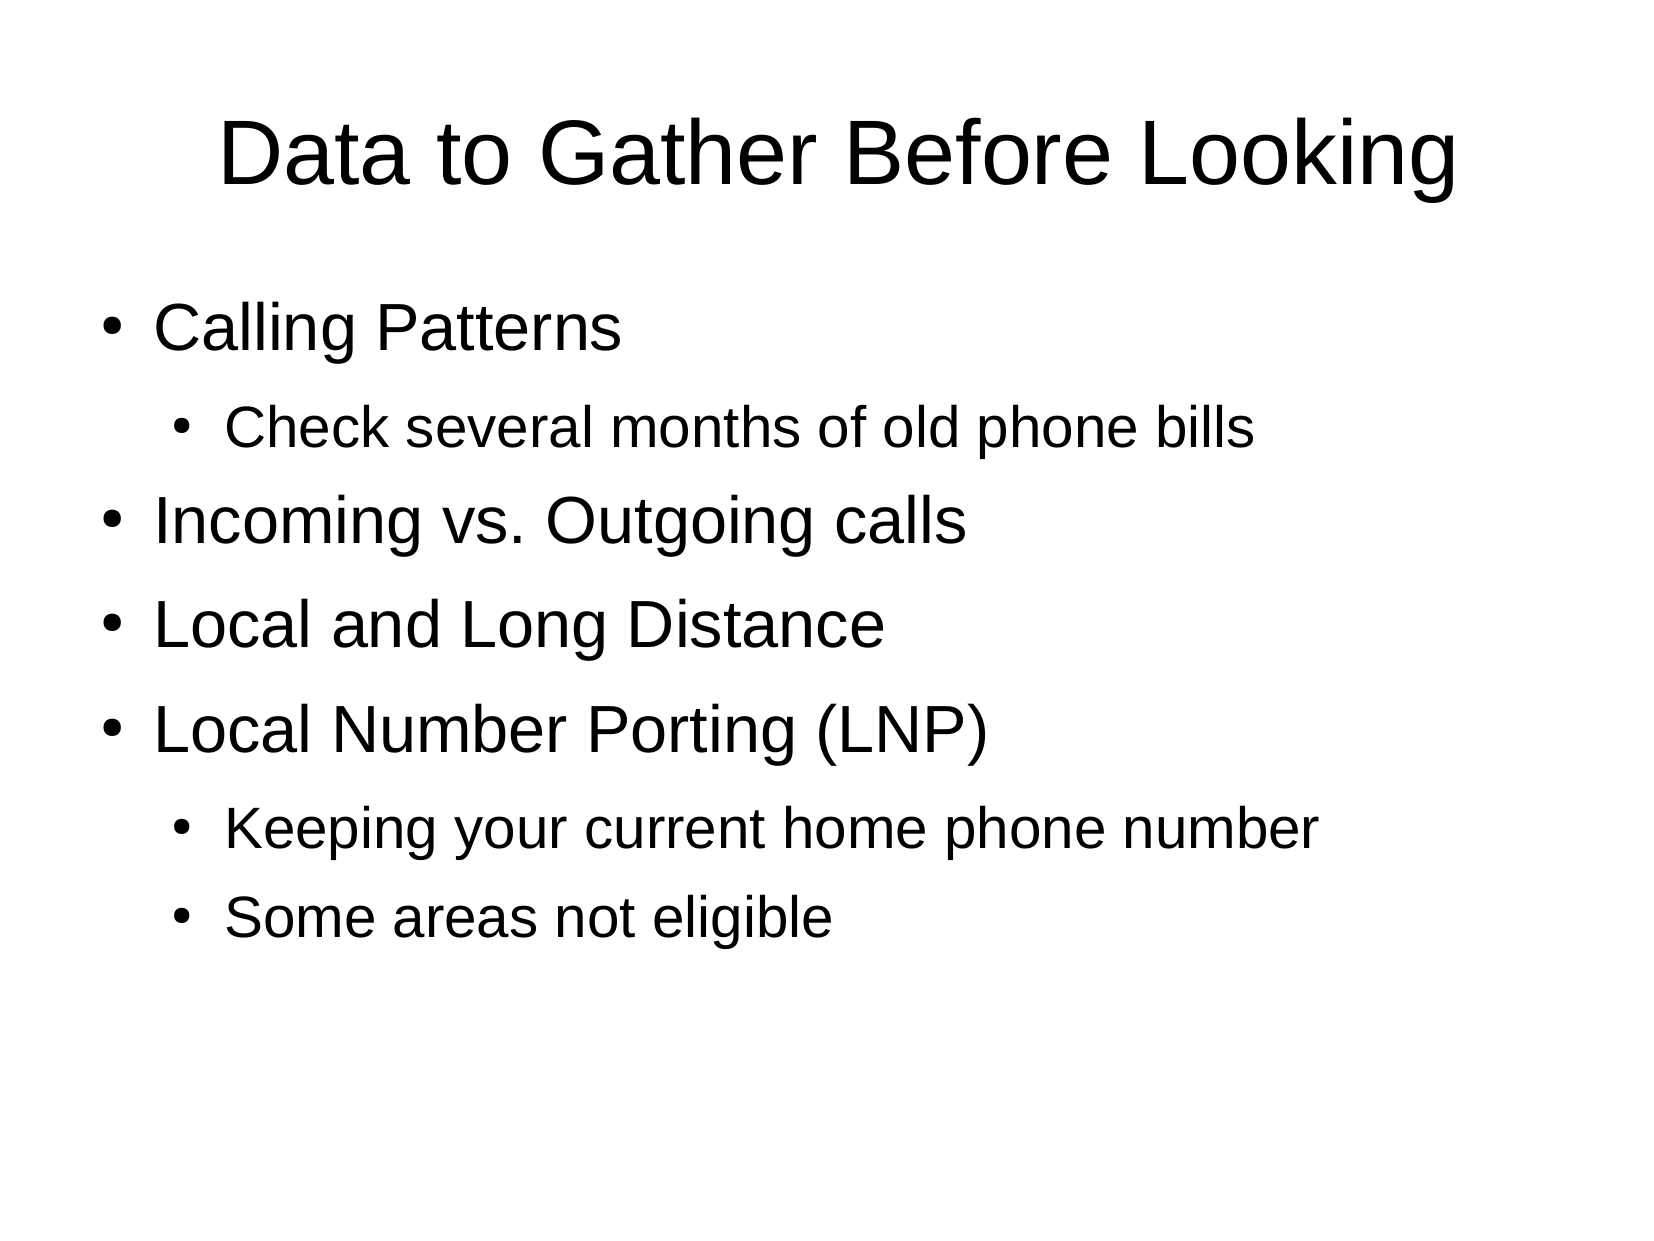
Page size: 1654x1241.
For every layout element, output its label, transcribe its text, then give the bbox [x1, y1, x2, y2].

list Calling Patterns Check several months of old phone bills Incoming vs. Outgoing calls Local and Long Distance Local Number Porting (LNP) Keeping your current home phone number Some areas not eligible [82, 290, 1571, 1010]
title Data to Gather Before Looking [82, 49, 1571, 257]
